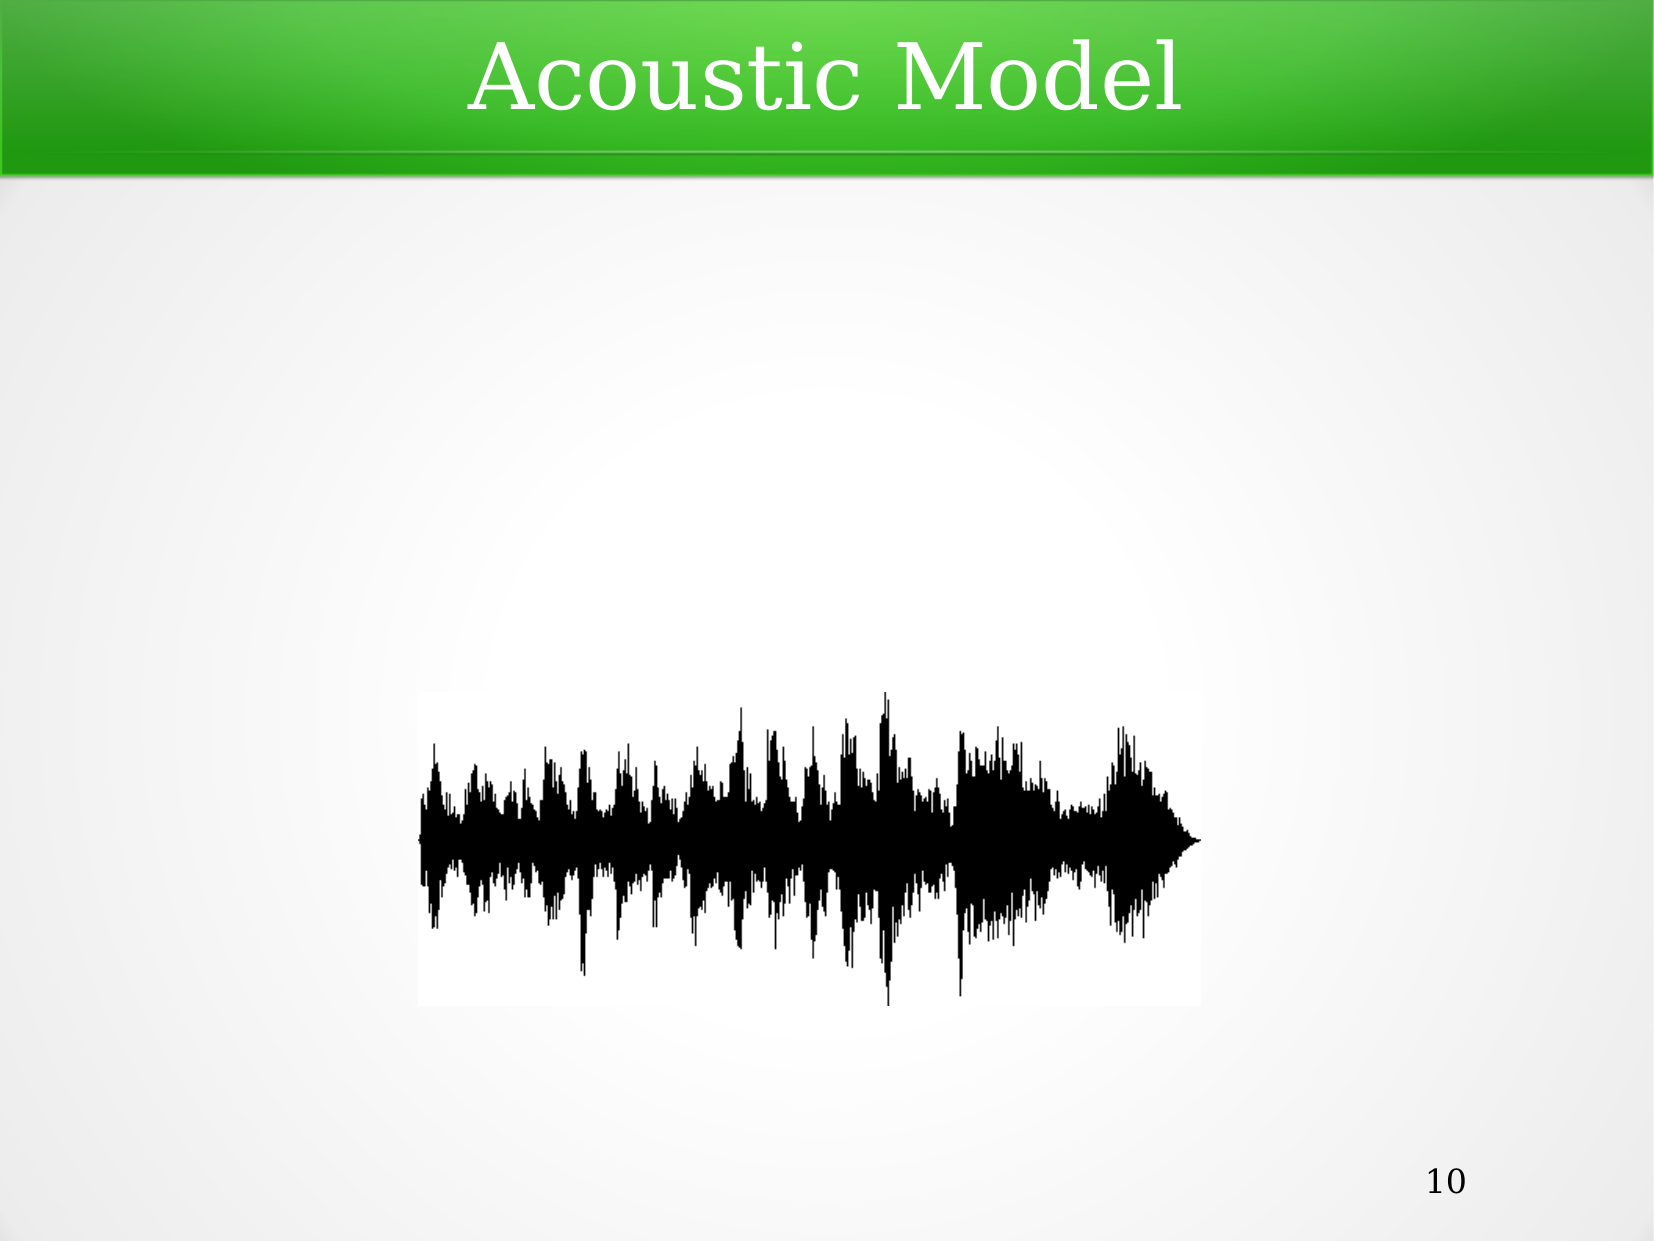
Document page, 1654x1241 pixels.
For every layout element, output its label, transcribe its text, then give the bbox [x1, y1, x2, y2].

picture [0, 0, 1654, 1241]
title Acoustic Model [82, 11, 1571, 154]
